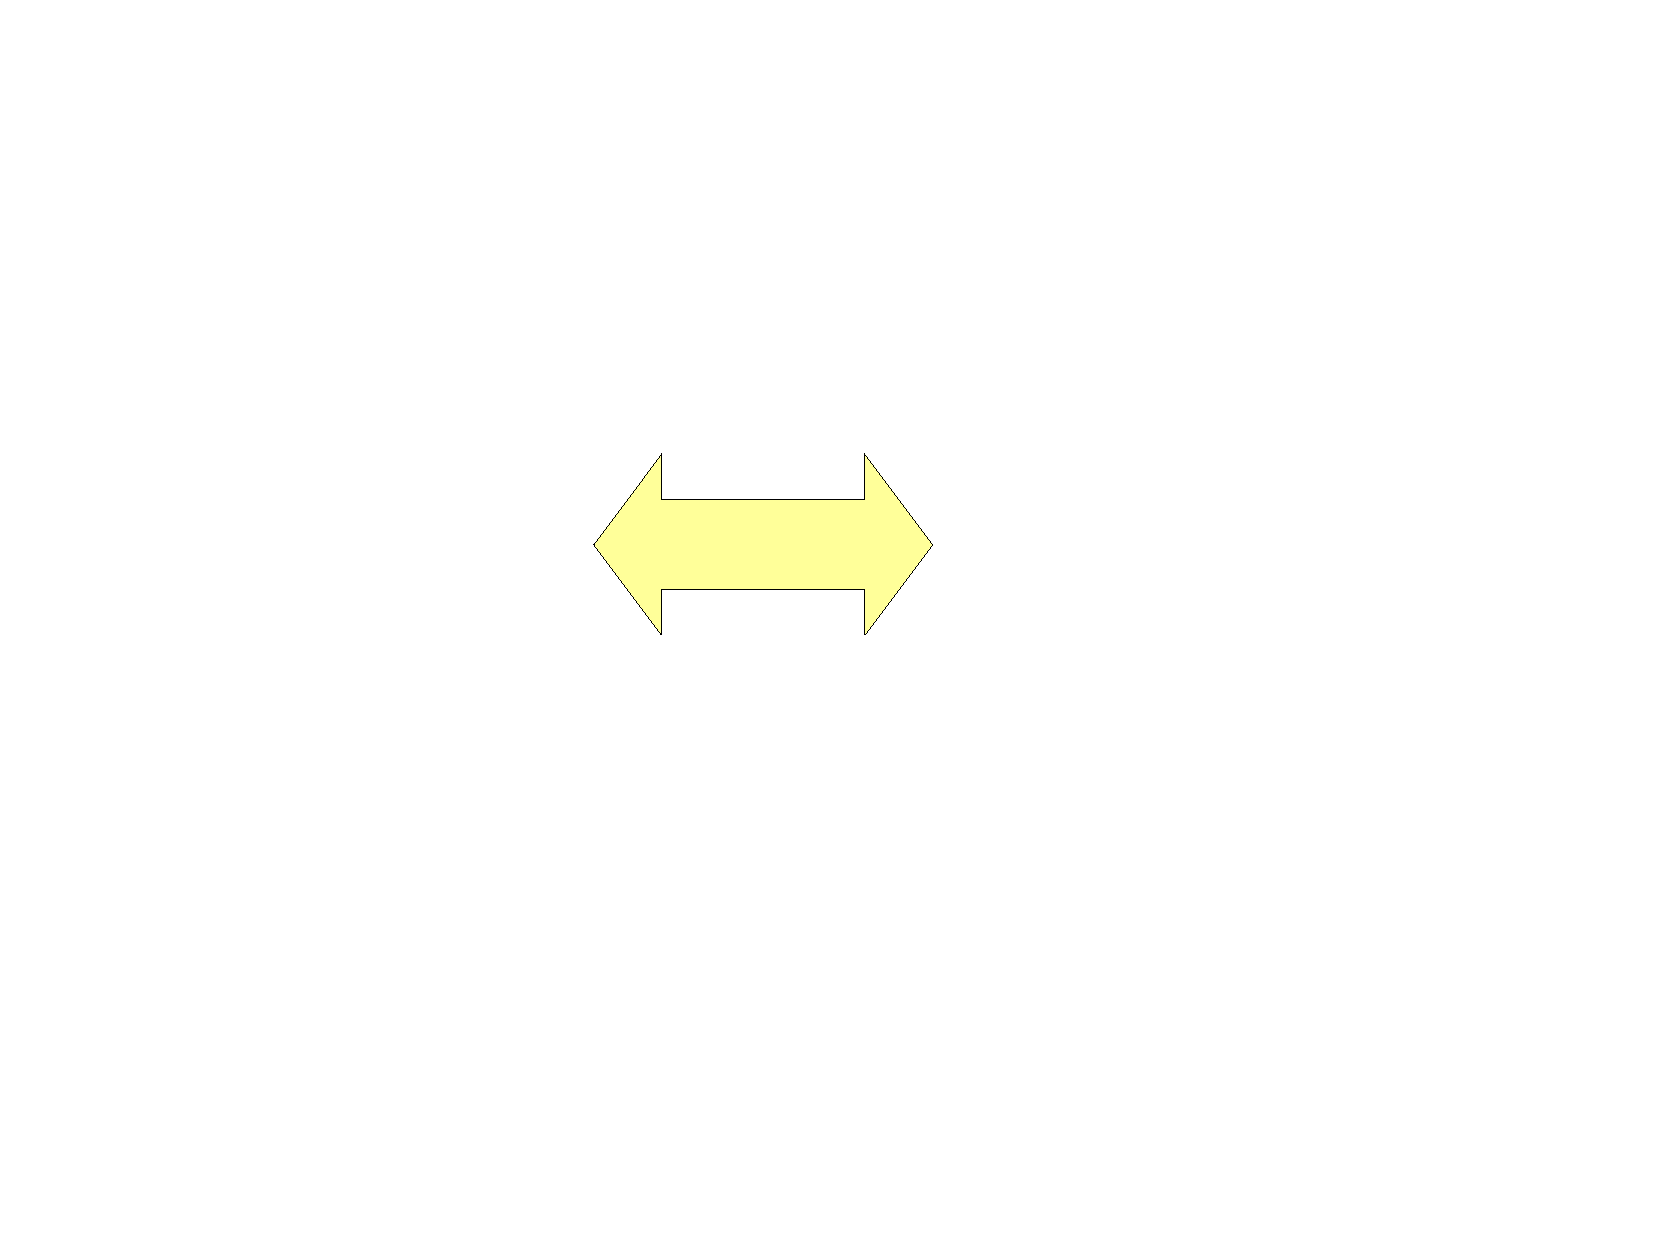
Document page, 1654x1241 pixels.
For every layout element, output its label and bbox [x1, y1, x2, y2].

text_box [593, 453, 933, 635]
